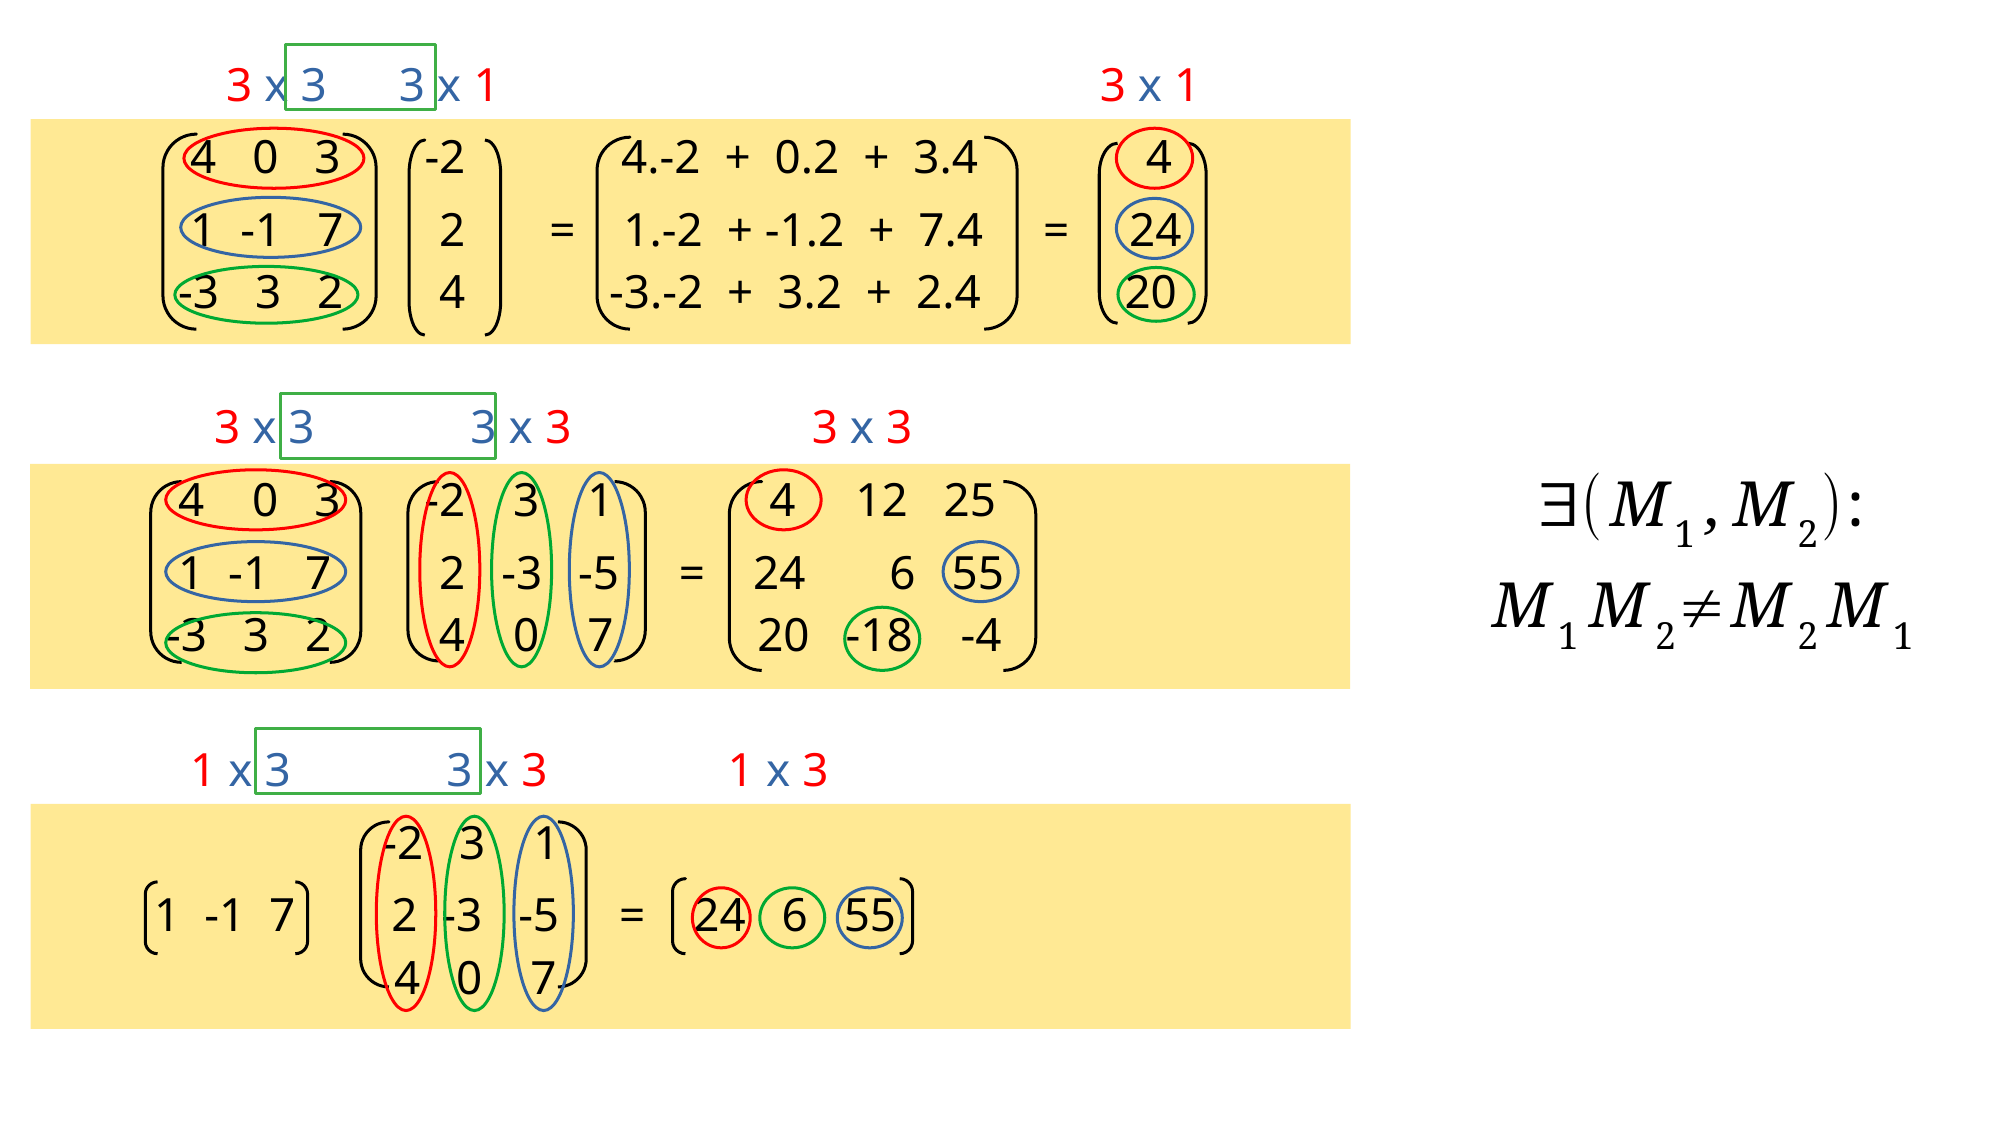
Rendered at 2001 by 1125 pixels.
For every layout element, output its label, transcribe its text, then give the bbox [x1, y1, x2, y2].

chart [1482, 459, 1921, 661]
text_box [30, 803, 127, 1029]
text_box [30, 119, 127, 345]
text_box [30, 463, 127, 689]
text_box 3 x 3 3 x 1 3 x 1 4 0 3 -2 4.-2 + 0.2 + 3.4 4 1 -1 7 2 = 1.-2 + -1.2 + 7.4 = 24 -3 3 2 4 -3.-2 + 3.2 + 2.4 20 3 x 3 3 x 3 3 x 3 4 0 3 -2 3 1 4 12 25 1 -1 7 2 -3 -5 = 24 6 55 -3 3 2 4 0 7 20 -18 -4 1 x 3 3 x 3 1 x 3 -2 3 1 1 -1 7 2 -3 -5 = 24 6 55 4 0 7 [127, 45, 1433, 1111]
text_box 3 x 3 3 x 1 3 x 1 4 0 3 -2 4.-2 + 0.2 + 3.4 4 1 -1 7 2 = 1.-2 + -1.2 + 7.4 = 24 -3 3 2 4 -3.-2 + 3.2 + 2.4 20 3 x 3 3 x 3 3 x 3 4 0 3 -2 3 1 4 12 25 1 -1 7 2 -3 -5 = 24 6 55 -3 3 2 4 0 7 20 -18 -4 1 x 3 3 x 3 1 x 3 -2 3 1 1 -1 7 2 -3 -5 = 24 6 55 4 0 7 [287, 46, 434, 108]
